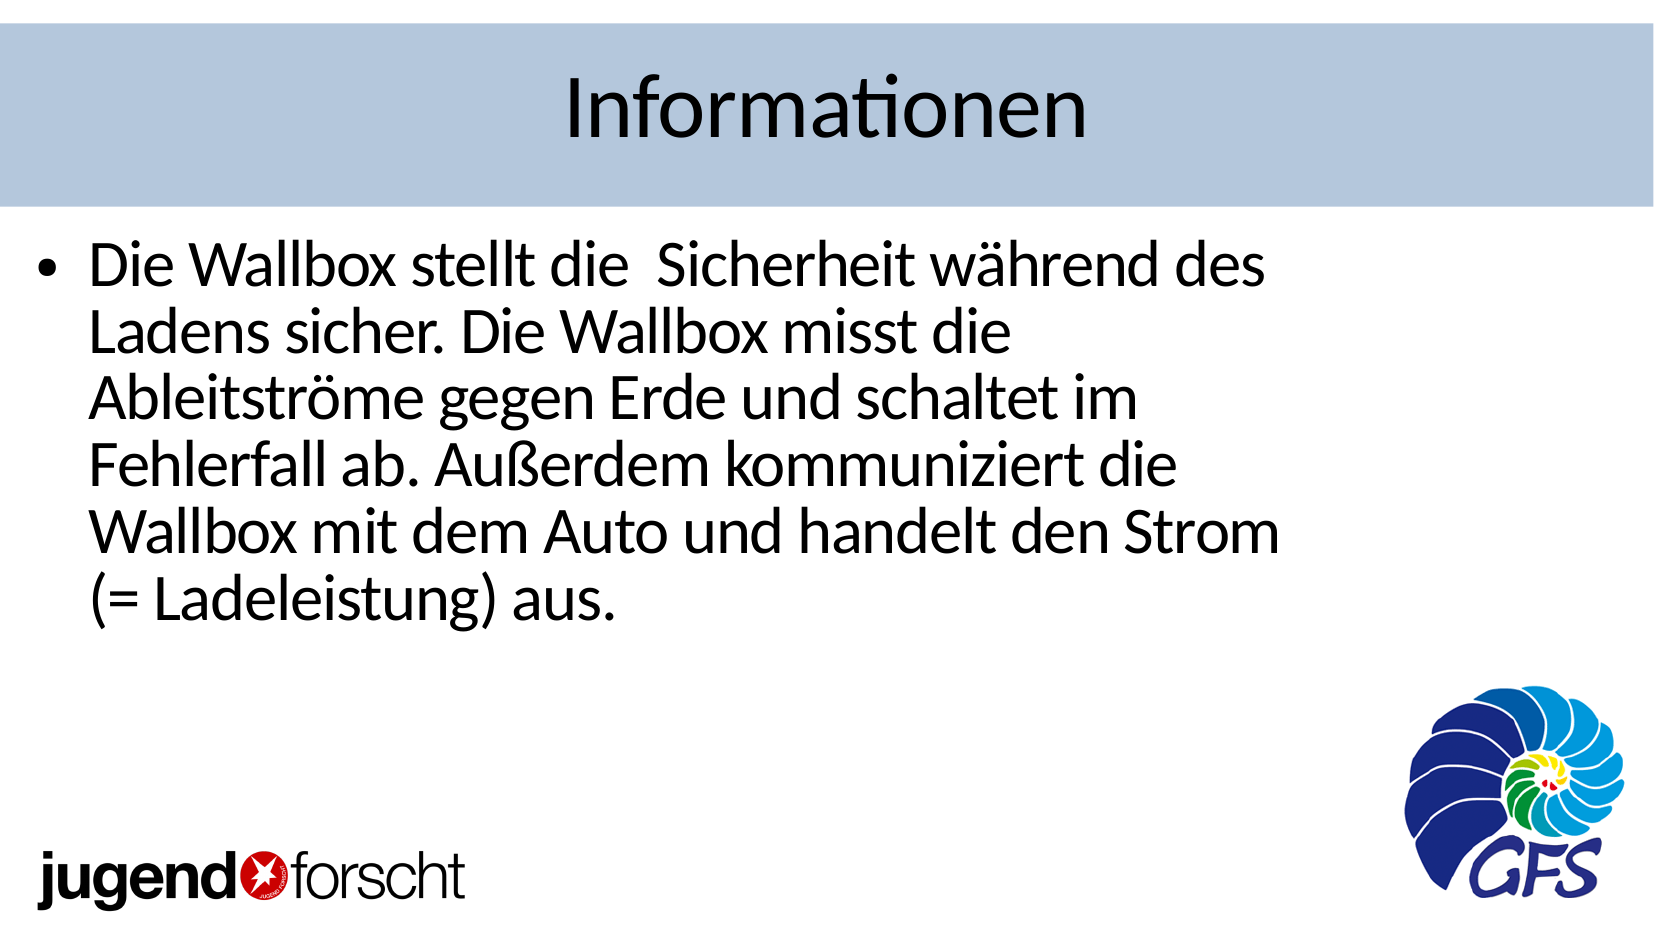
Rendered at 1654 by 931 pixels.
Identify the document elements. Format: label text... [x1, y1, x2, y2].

picture [1387, 679, 1643, 916]
title Informationen [0, 23, 1654, 207]
picture [29, 846, 473, 916]
list Die Wallbox stellt die Sicherheit während des Ladens sicher. Die Wallbox misst die Ableitströme gegen Erde und schaltet im Fehlerfall ab. Außerdem kommuniziert die Wallbox mit dem Auto und handelt den Strom (= Ladeleistung) aus. [17, 236, 1300, 827]
